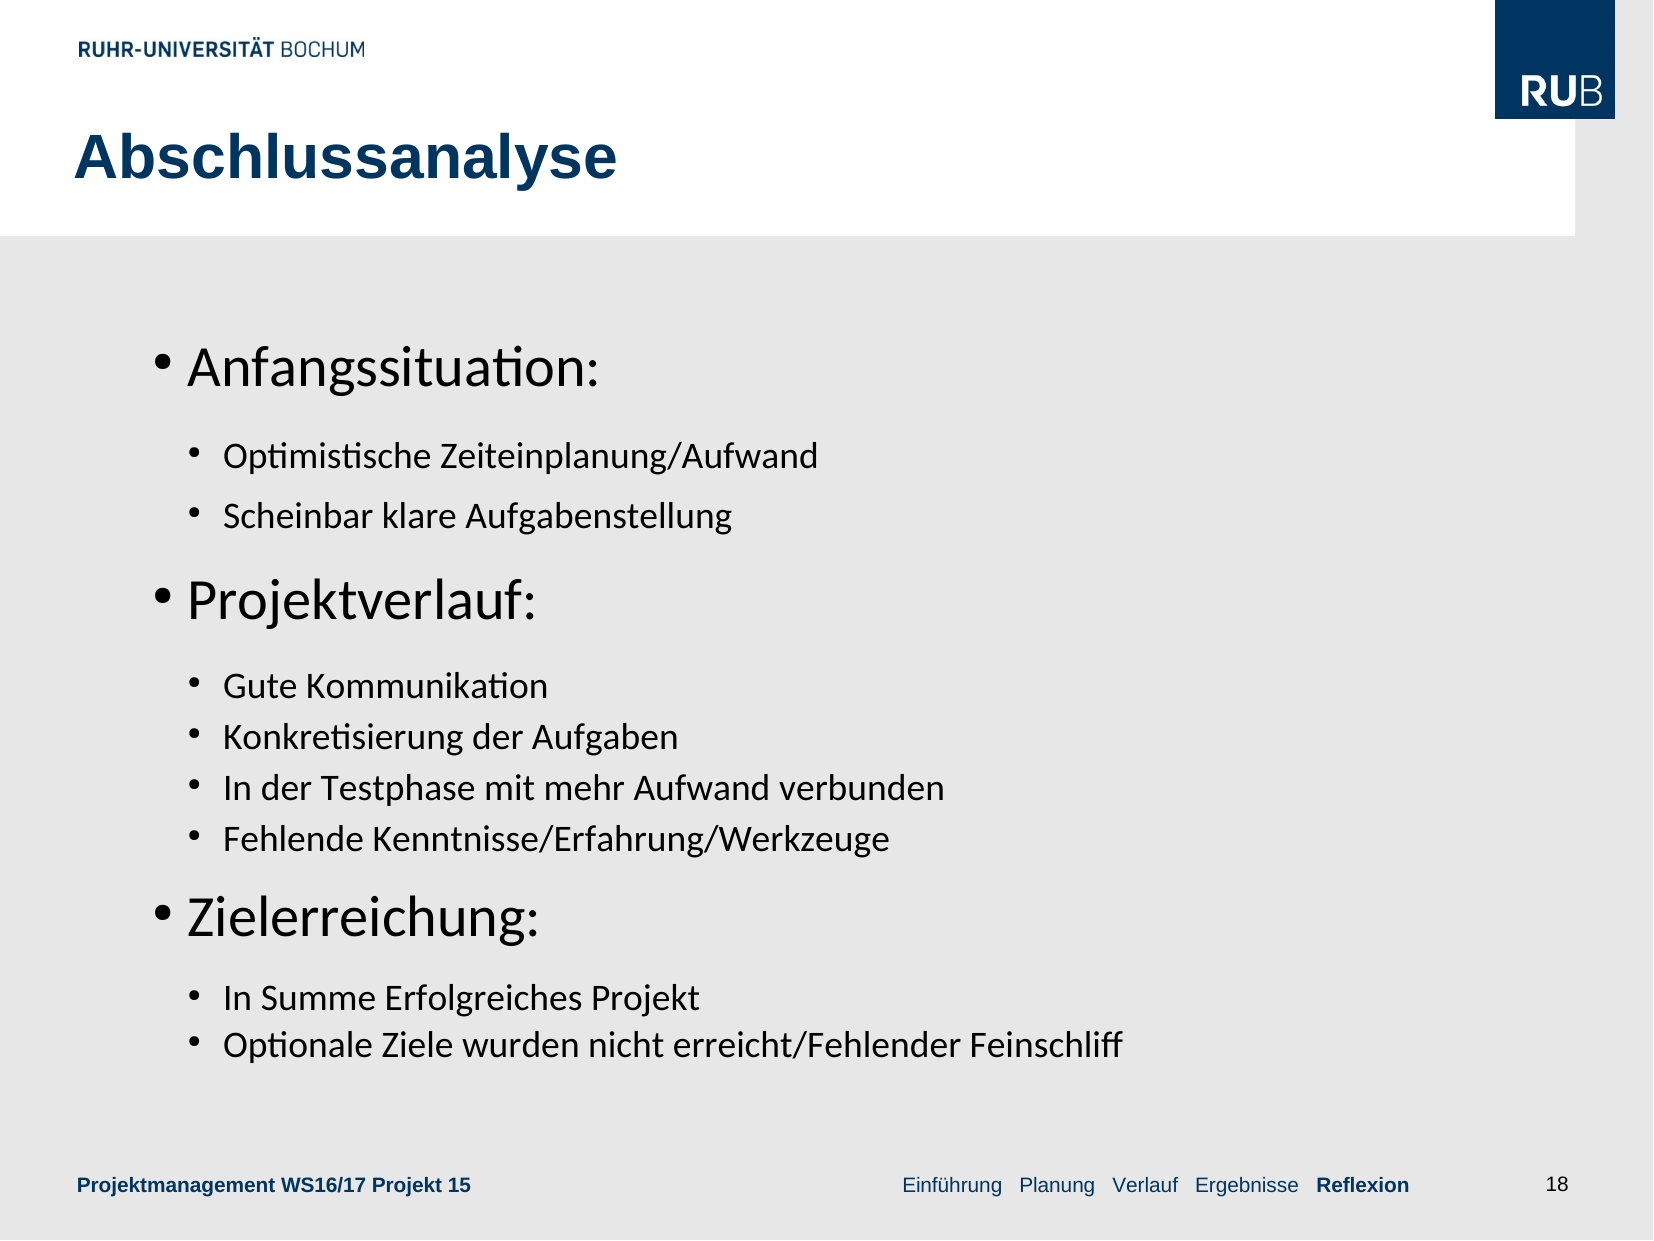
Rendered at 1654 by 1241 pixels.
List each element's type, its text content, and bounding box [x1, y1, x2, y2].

text_box Projektmanagement WS16/17 Projekt 15 Einführung Planung Verlauf Ergebnisse Reflexion [76, 1171, 1460, 1197]
text_box Abschlussanalyse [73, 115, 1258, 191]
text_box Anfangssituation: Optimistische Zeiteinplanung/Aufwand Scheinbar klare Aufgabenstellung Projektverlauf: Gute Kommunikation Konkretisierung der Aufgaben In der Testphase mit mehr Aufwand verbunden Fehlende Kenntnisse/Erfahrung/Werkzeuge Zielerreichung: In Summe Erfolgreiches Projekt Optionale Ziele wurden nicht erreicht/Fehlender Feinschliff [137, 328, 1585, 1043]
picture [79, 37, 364, 57]
picture [1495, 0, 1615, 119]
